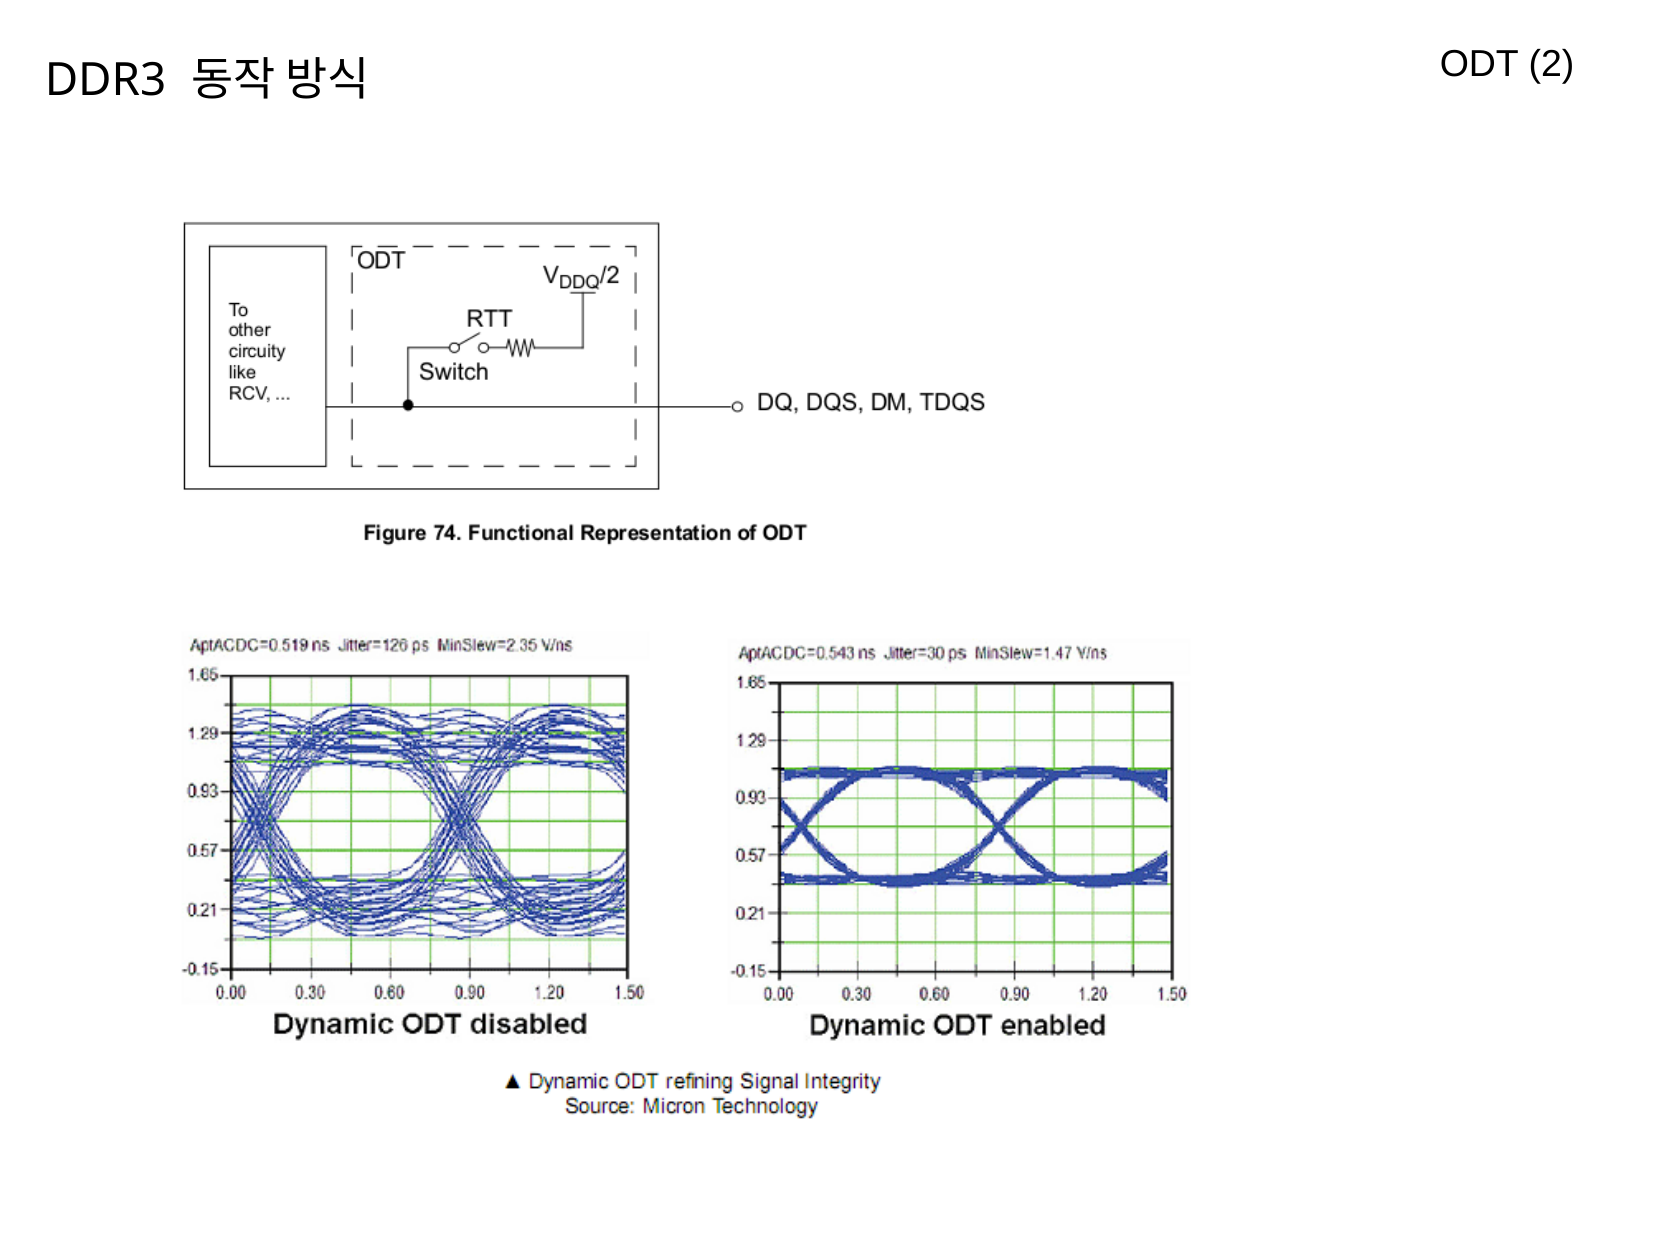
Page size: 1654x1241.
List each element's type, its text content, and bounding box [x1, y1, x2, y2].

picture [179, 629, 1194, 1126]
text_box DDR3 동작 방식 [30, 34, 466, 106]
picture [180, 209, 991, 556]
text_box ODT (2) [1425, 34, 1626, 106]
